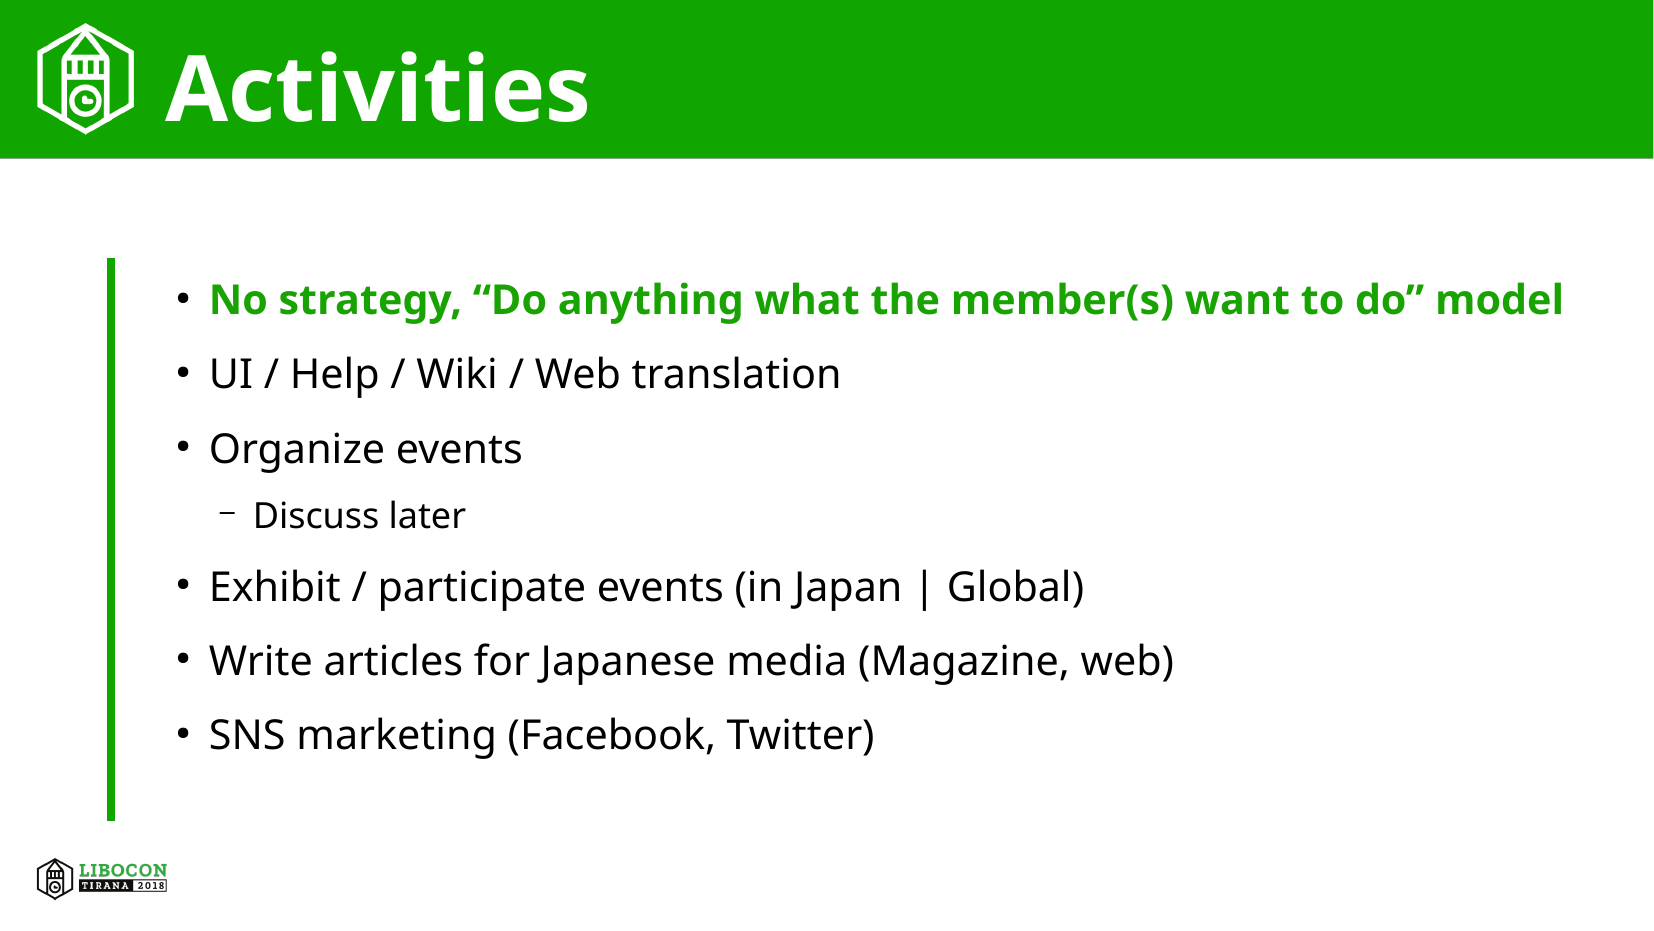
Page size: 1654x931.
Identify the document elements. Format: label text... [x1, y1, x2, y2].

picture [0, 0, 1654, 930]
title Activities [165, 31, 1571, 142]
list No strategy, “Do anything what the member(s) want to do” model UI / Help / Wiki / Web translation Organize events Discuss later Exhibit / participate events (in Japan | Global) Write articles for Japanese media (Magazine, web) SNS marketing (Facebook, Twitter) [165, 270, 1571, 811]
